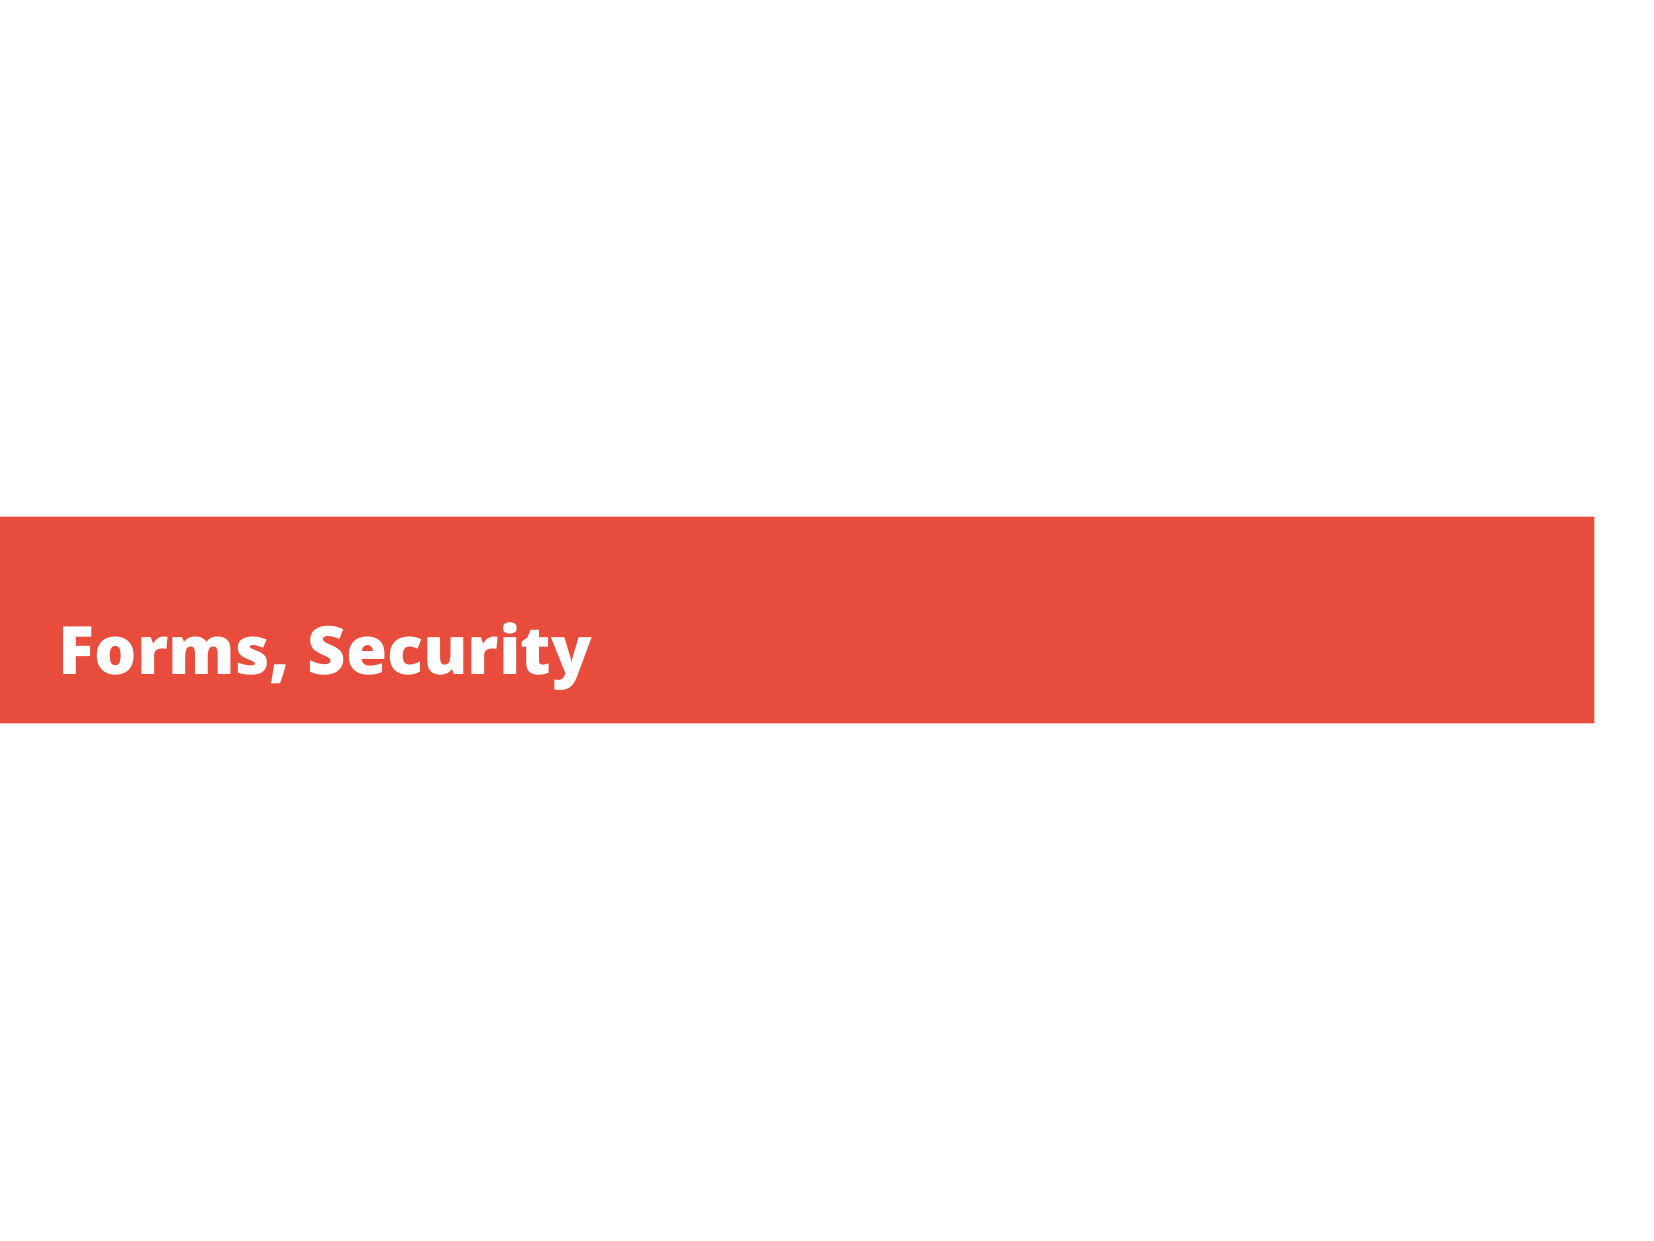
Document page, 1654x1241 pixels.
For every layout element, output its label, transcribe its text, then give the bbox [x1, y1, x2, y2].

title Forms, Security [59, 546, 1595, 694]
